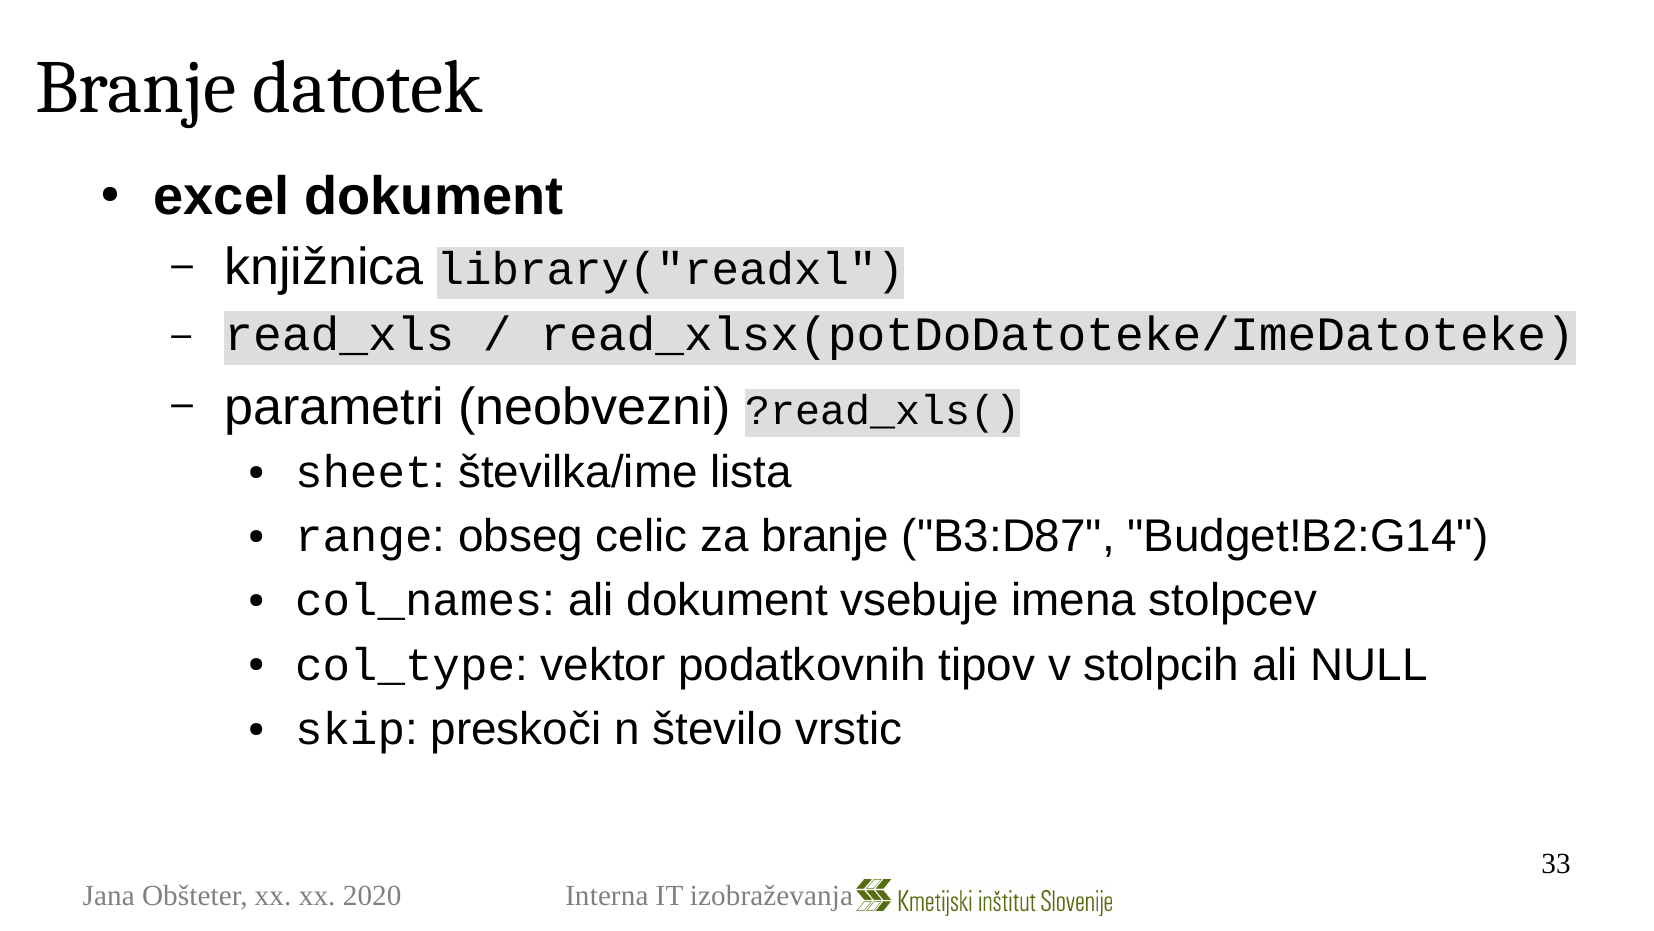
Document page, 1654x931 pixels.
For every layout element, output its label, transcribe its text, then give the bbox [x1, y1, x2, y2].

picture [856, 879, 1112, 916]
title Branje datotek [35, 21, 1524, 154]
list excel dokument knjižnica library("readxl") read_xls / read_xlsx(potDoDatoteke/ImeDatoteke) parametri (neobvezni) ?read_xls() sheet: številka/ime lista range: obseg celic za branje ("B3:D87", "Budget!B2:G14") col_names: ali dokument vsebuje imena stolpcev col_type: vektor podatkovnih tipov v stolpcih ali NULL skip: preskoči n število vrstic [82, 165, 1630, 839]
